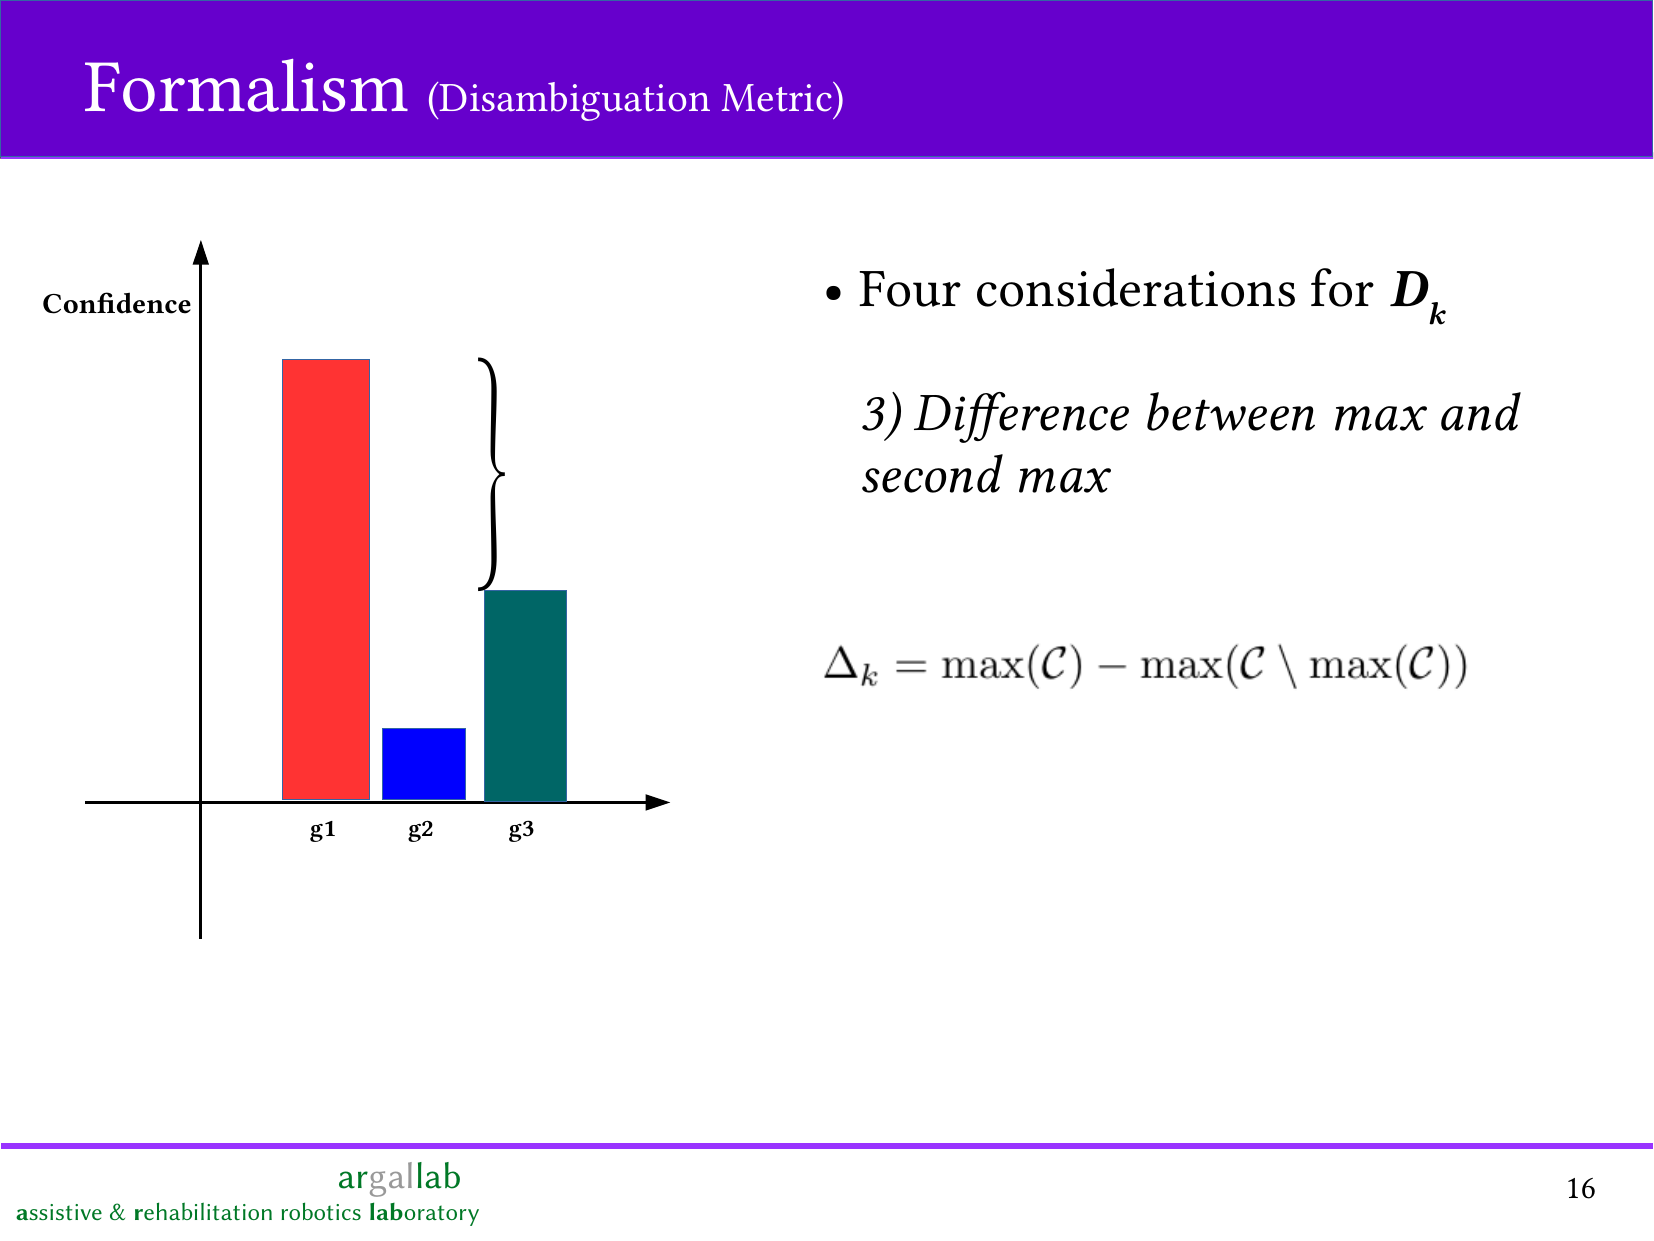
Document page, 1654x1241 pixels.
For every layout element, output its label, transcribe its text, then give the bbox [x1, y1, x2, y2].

text_box g1 [295, 807, 393, 937]
picture [803, 614, 1497, 715]
text_box Formalism (Disambiguation Metric) [69, 36, 1621, 138]
text_box Four considerations for Dk [809, 250, 1653, 374]
text_box 3) Difference between max and second max [809, 374, 1653, 795]
text_box g2 [393, 807, 494, 937]
text_box g3 [494, 807, 644, 937]
chart [438, 343, 556, 597]
text_box Confidence [27, 280, 206, 329]
text_box [282, 359, 370, 800]
text_box [382, 728, 466, 800]
text_box [484, 590, 567, 802]
